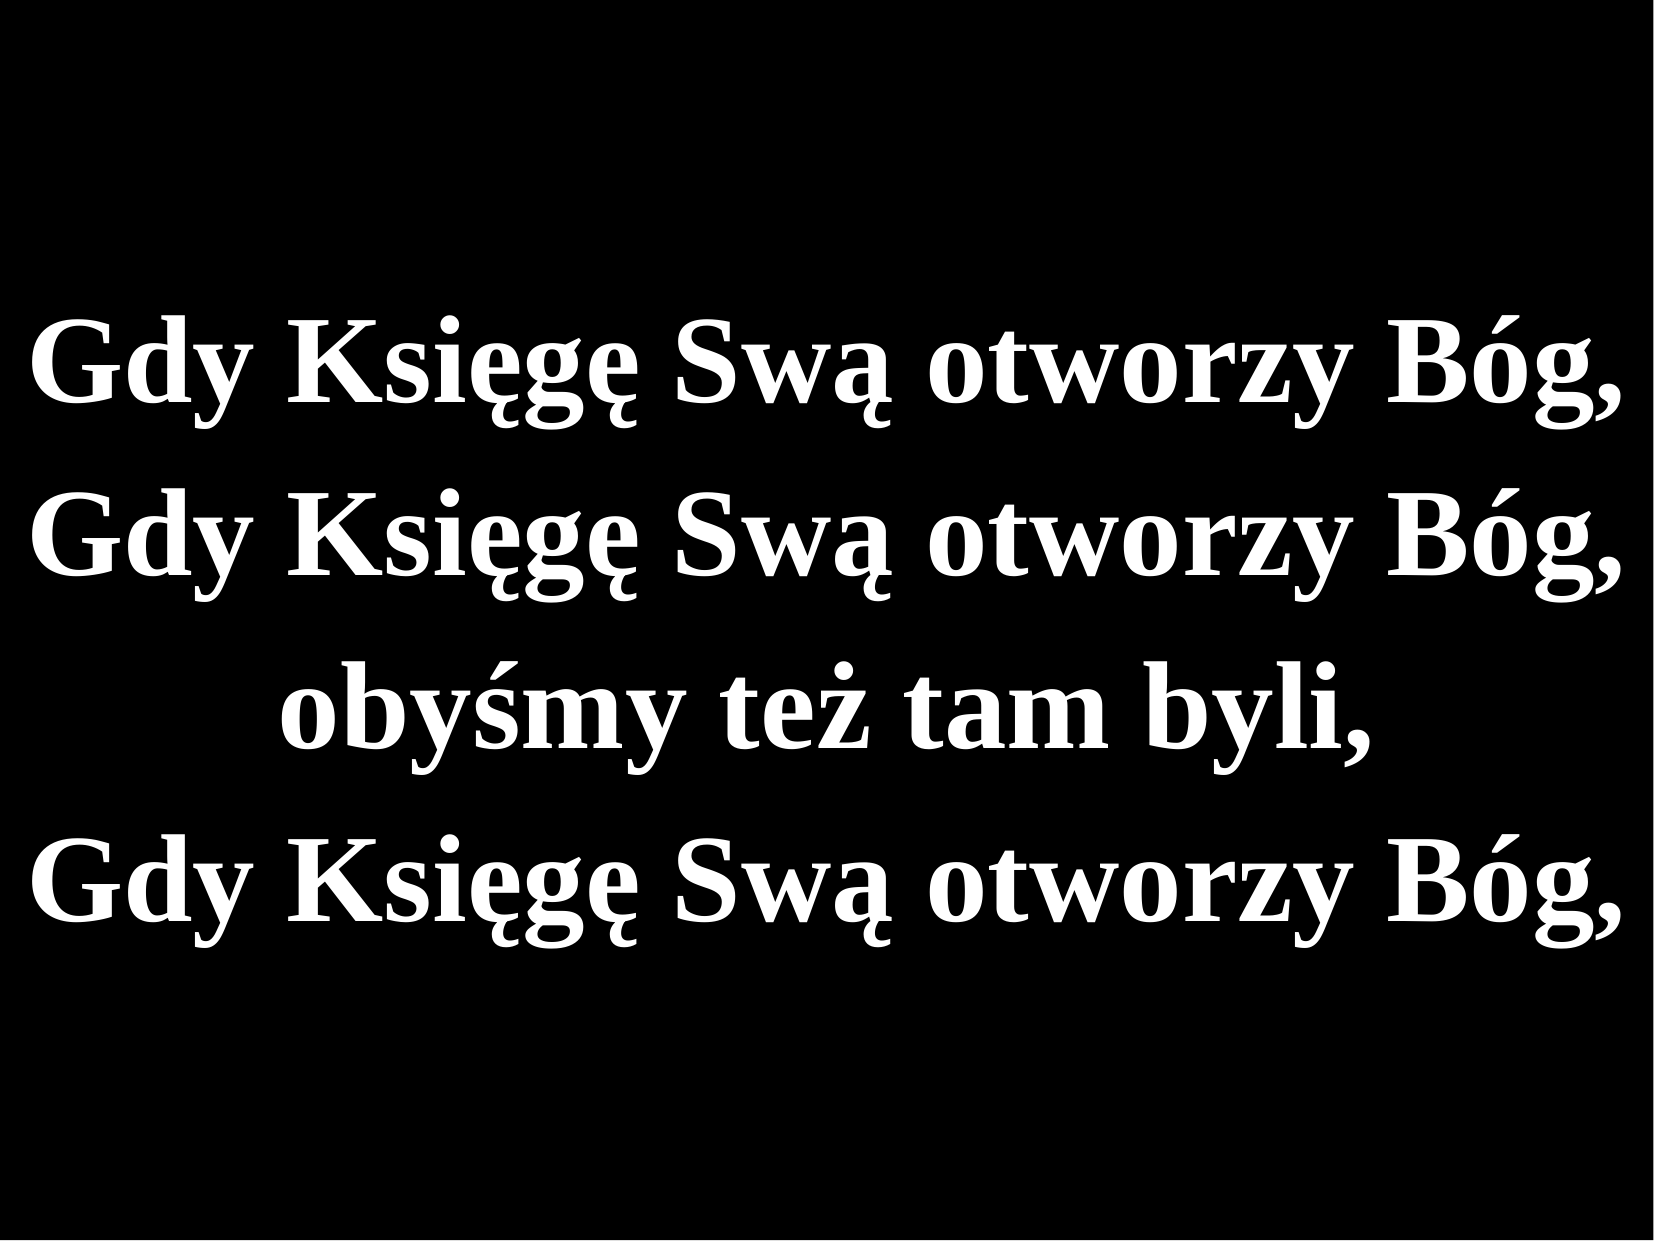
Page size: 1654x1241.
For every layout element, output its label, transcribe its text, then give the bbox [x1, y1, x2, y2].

title Gdy Księgę Swą otworzy Bóg, ppp Gdy Księgę Swą otworzy Bóg, ppp obyśmy też tam byli, ppp Gdy Księgę Swą otworzy Bóg, [0, 0, 1654, 1241]
